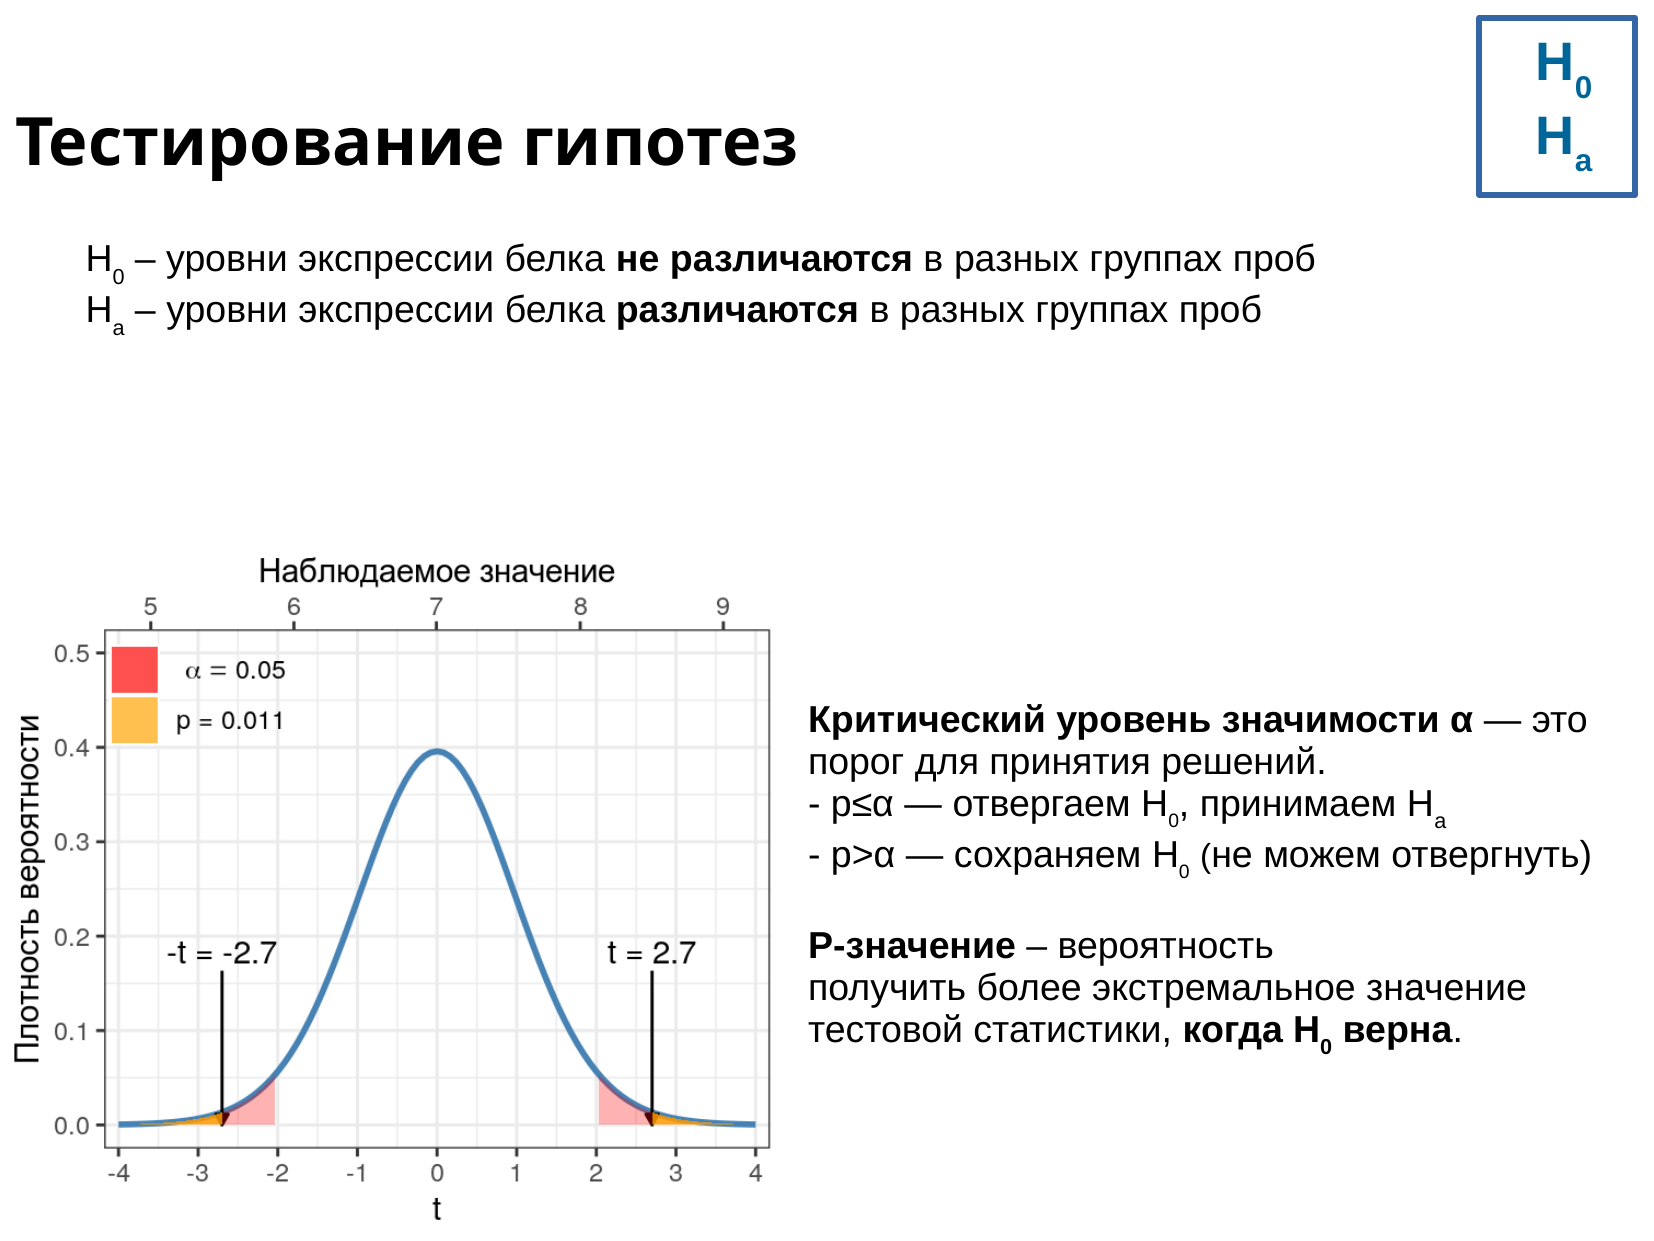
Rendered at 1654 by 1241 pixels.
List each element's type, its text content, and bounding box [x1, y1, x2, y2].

text_box Критический уровень значимости α — это порог для принятия решений. - p≤α — отвергаем H0, принимаем Hа - p>α — сохраняем H0 (не можем отвергнуть) P-значение – вероятность получить более экстремальное значение тестовой статистики, когда H0 верна. [793, 690, 1636, 1109]
text_box H0 – уровни экспрессии белка не различаются в разных группах проб Ha – уровни экспрессии белка различаются в разных группах проб [70, 230, 1332, 348]
picture [0, 534, 786, 1241]
text_box H0 Ha [1520, 24, 1610, 187]
title Тестирование гипотез [1482, 21, 1632, 192]
title Тестирование гипотез [15, 19, 1636, 260]
